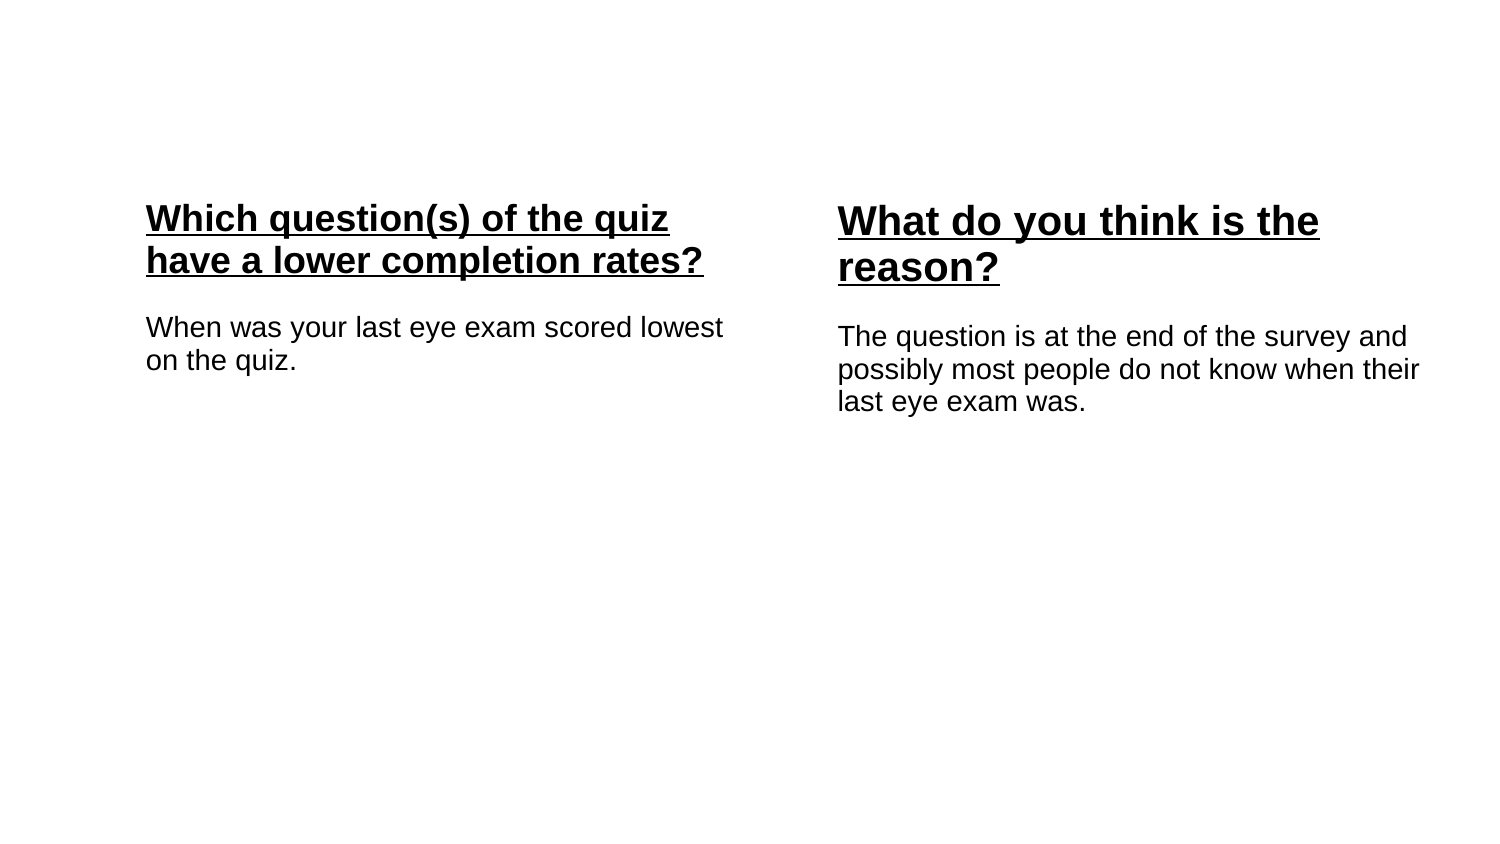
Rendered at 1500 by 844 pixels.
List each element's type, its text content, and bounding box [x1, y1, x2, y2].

list What do you think is the reason? The question is at the end of the survey and possibly most people do not know when their last eye exam was. [766, 197, 1426, 755]
list Which question(s) of the quiz have a lower completion rates? When was your last eye exam scored lowest on the quiz. [75, 197, 734, 755]
